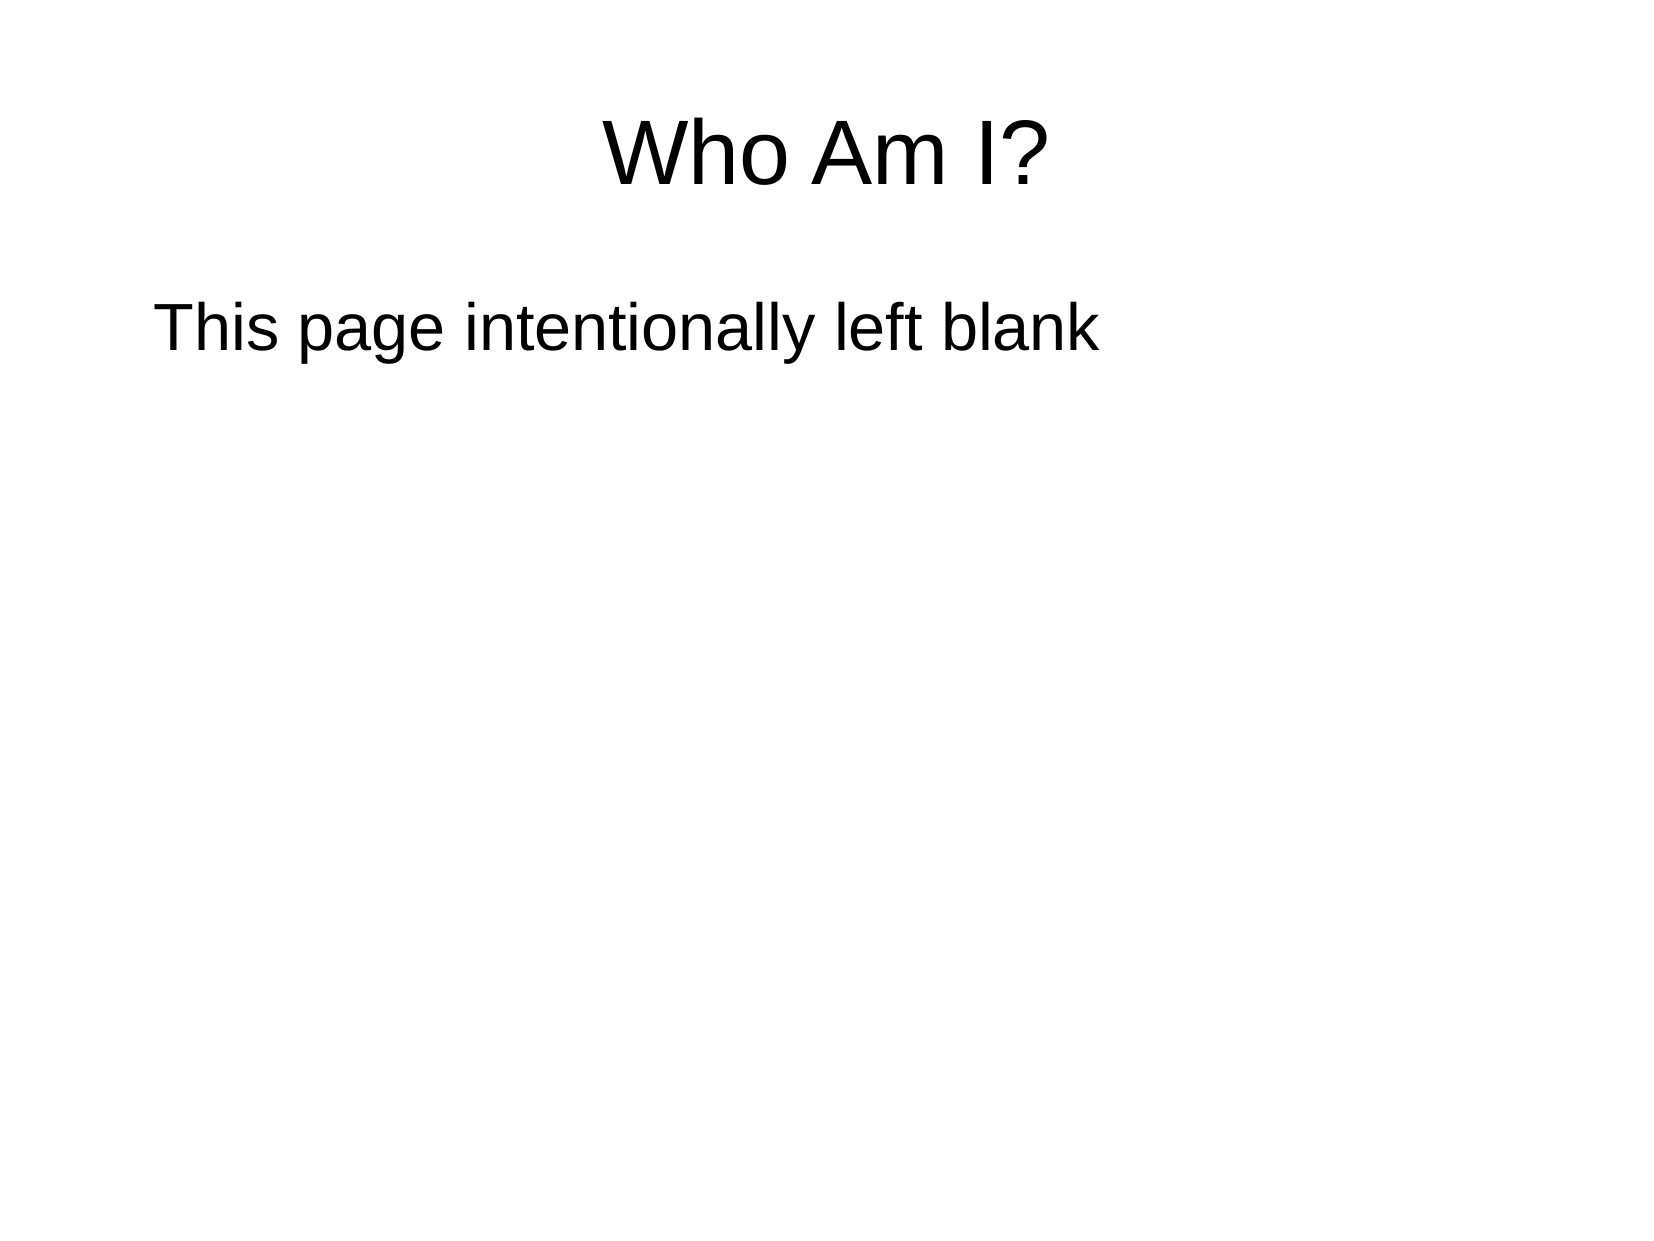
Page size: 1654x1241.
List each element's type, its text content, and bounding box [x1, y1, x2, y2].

list This page intentionally left blank [82, 290, 1538, 1010]
title Who Am I? [82, 49, 1571, 257]
